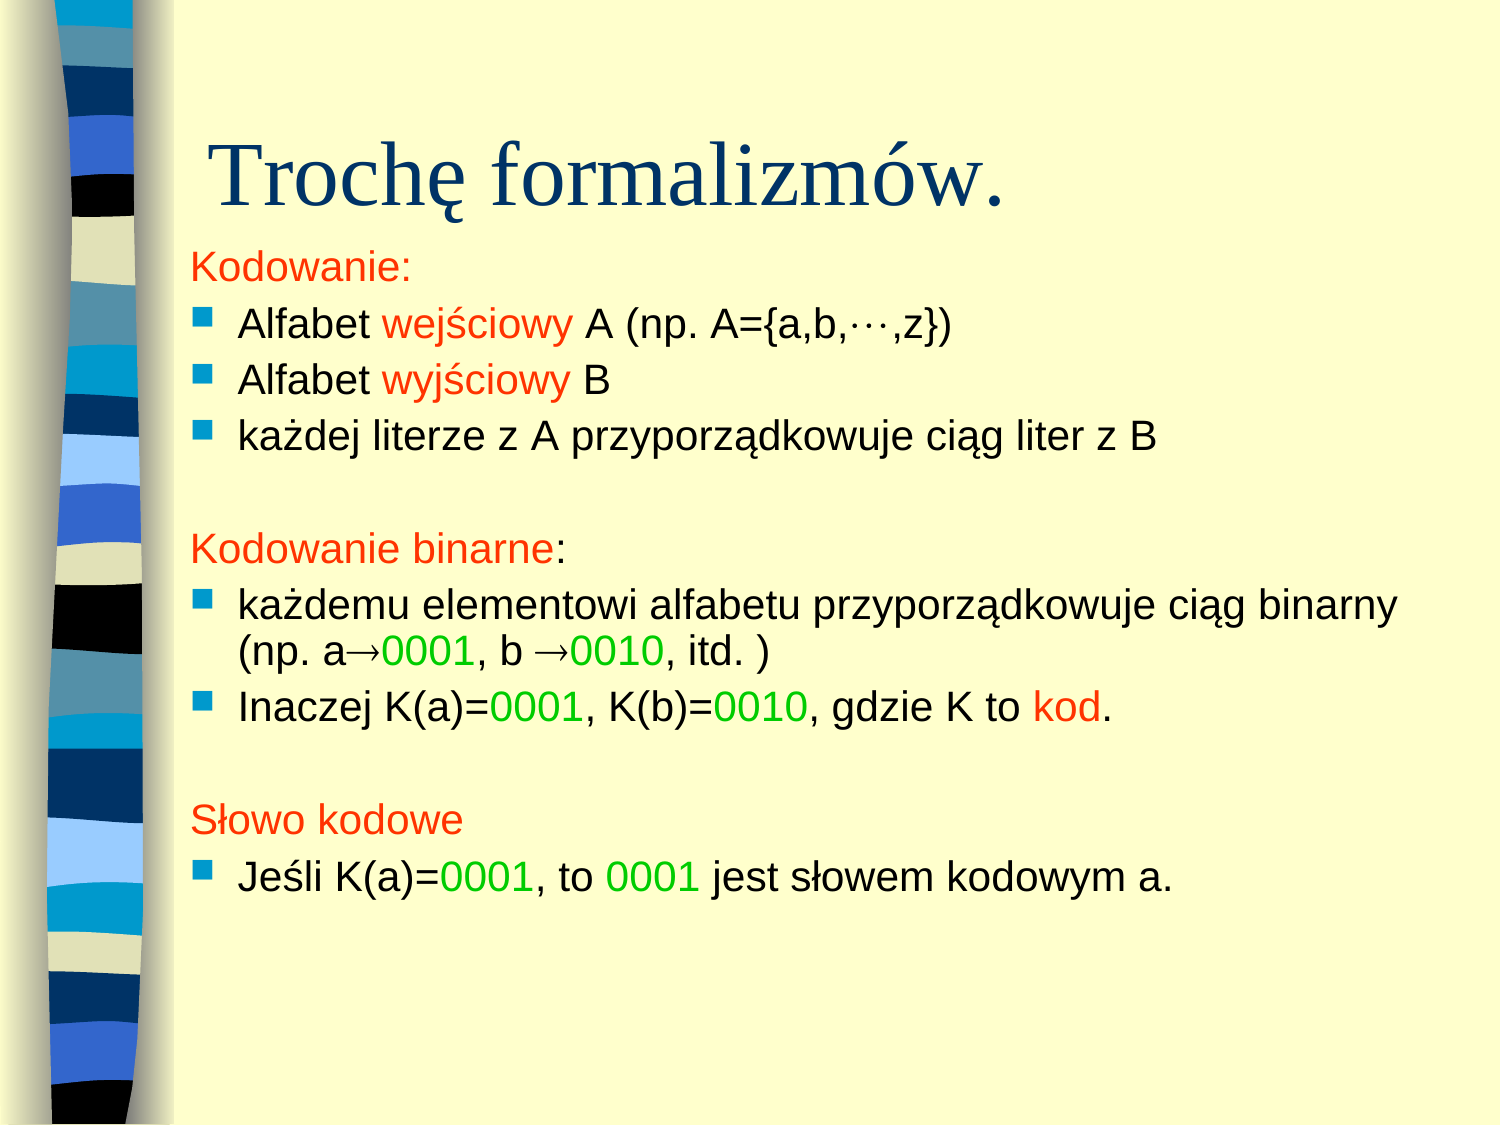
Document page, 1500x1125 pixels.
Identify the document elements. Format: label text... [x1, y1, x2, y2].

title Trochę formalizmów. [192, 74, 1468, 263]
list Kodowanie: Alfabet wejściowy A (np. A={a,b,,z}) Alfabet wyjściowy B każdej literze z A przyporządkowuje ciąg liter z B Kodowanie binarne: każdemu elementowi alfabetu przyporządkowuje ciąg binarny (np. a0001, b 0010, itd. ) Inaczej K(a)=0001, K(b)=0010, gdzie K to kod. Słowo kodowe Jeśli K(a)=0001, to 0001 jest słowem kodowym a. [174, 237, 1450, 913]
